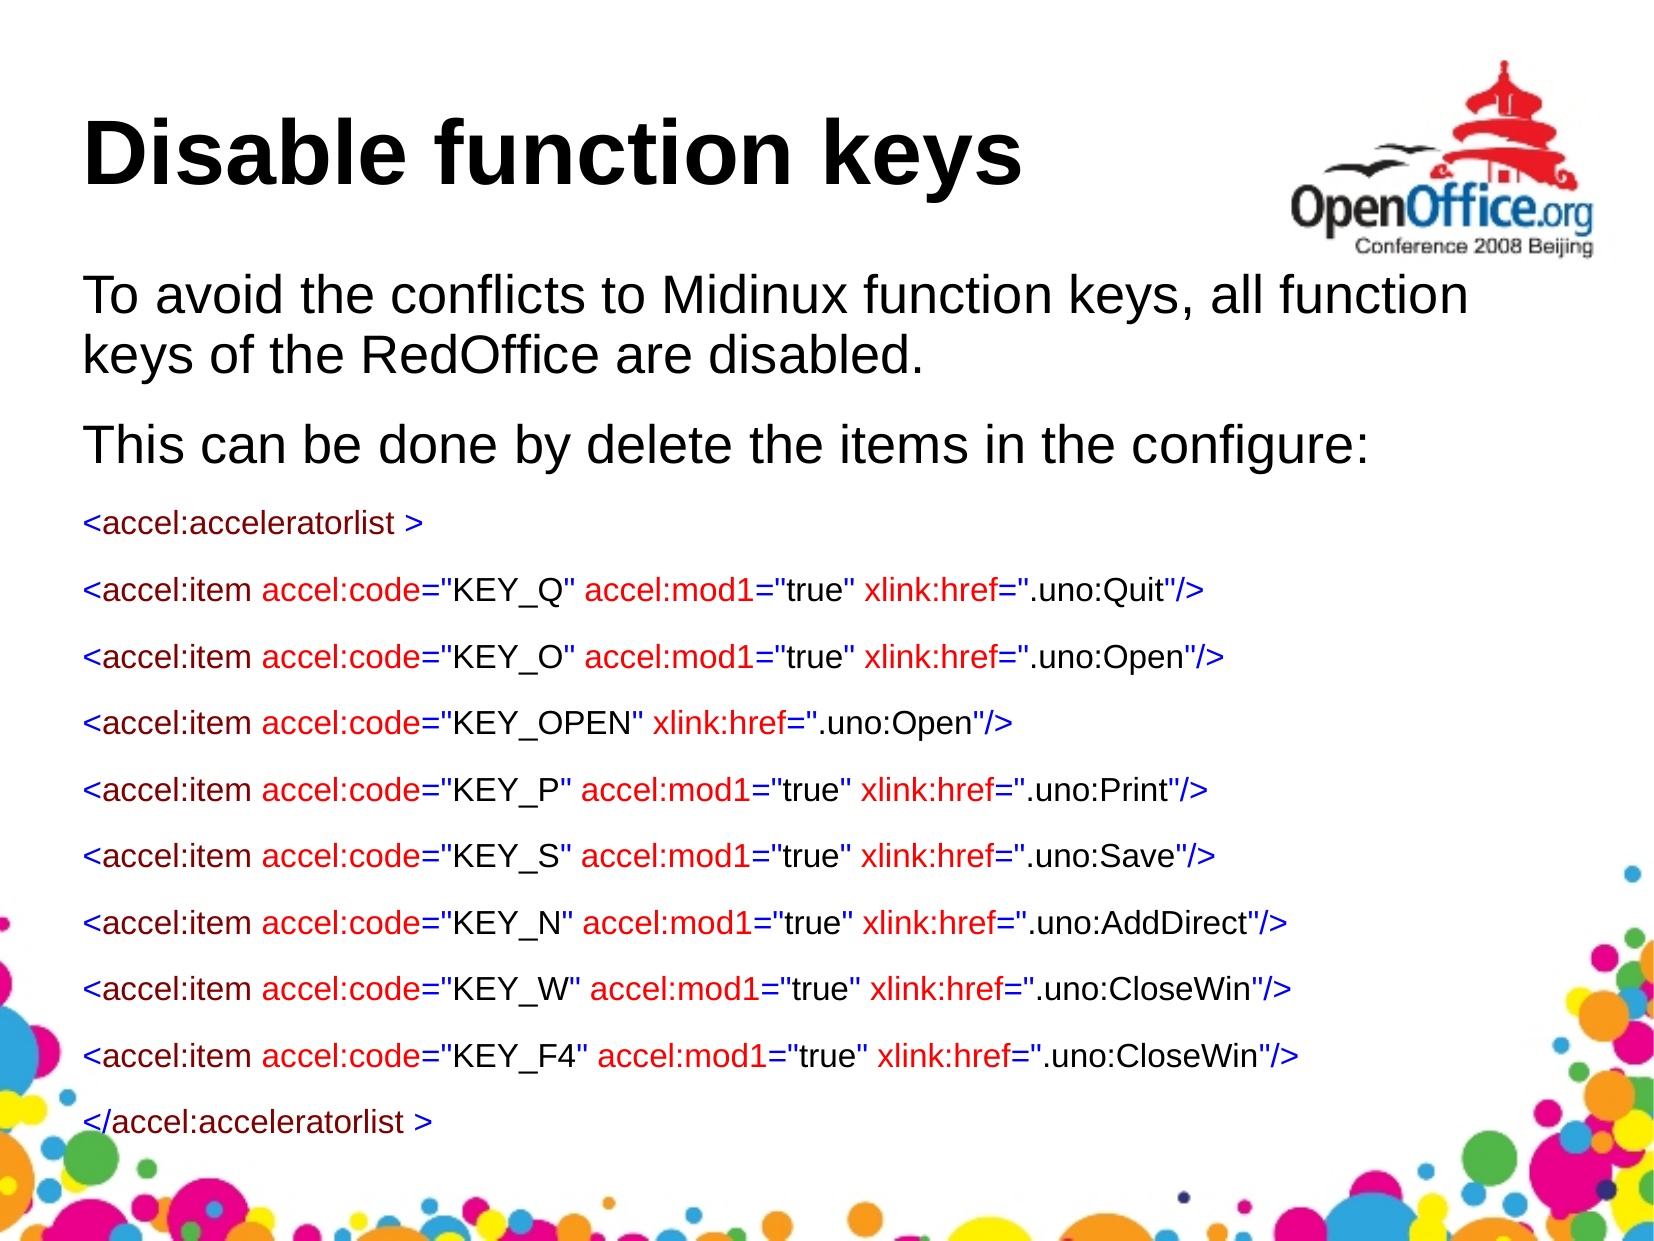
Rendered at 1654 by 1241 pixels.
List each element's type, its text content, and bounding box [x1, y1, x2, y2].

title Disable function keys [82, 49, 1571, 257]
list To avoid the conflicts to Midinux function keys, all function keys of the RedOffice are disabled. This can be done by delete the items in the configure: <accel:acceleratorlist > <accel:item accel:code="KEY_Q" accel:mod1="true" xlink:href=".uno:Quit"/> <accel:item accel:code="KEY_O" accel:mod1="true" xlink:href=".uno:Open"/> <accel:item accel:code="KEY_OPEN" xlink:href=".uno:Open"/> <accel:item accel:code="KEY_P" accel:mod1="true" xlink:href=".uno:Print"/> <accel:item accel:code="KEY_S" accel:mod1="true" xlink:href=".uno:Save"/> <accel:item accel:code="KEY_N" accel:mod1="true" xlink:href=".uno:AddDirect"/> <accel:item accel:code="KEY_W" accel:mod1="true" xlink:href=".uno:CloseWin"/> <accel:item accel:code="KEY_F4" accel:mod1="true" xlink:href=".uno:CloseWin"/> </accel:acceleratorlist > [82, 264, 1571, 1182]
picture [0, 0, 1654, 1241]
